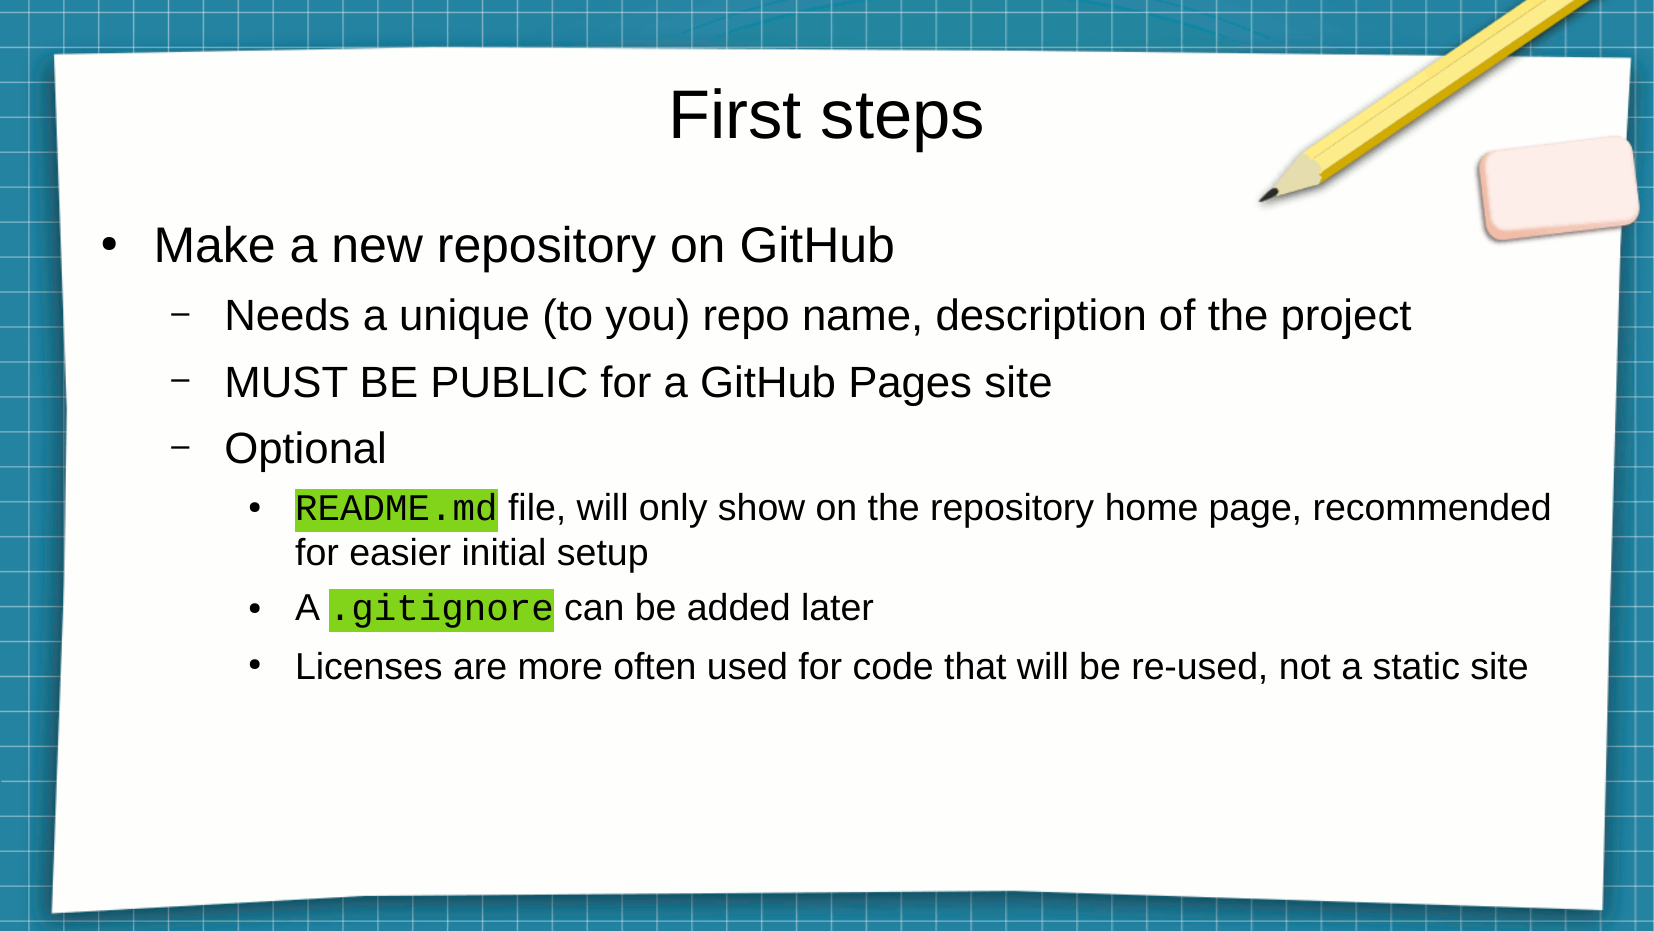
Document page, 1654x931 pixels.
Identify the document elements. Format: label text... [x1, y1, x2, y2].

picture [0, 0, 1654, 931]
title First steps [82, 37, 1571, 193]
list Make a new repository on GitHub Needs a unique (to you) repo name, description of the project MUST BE PUBLIC for a GitHub Pages site Optional README.md file, will only show on the repository home page, recommended for easier initial setup A .gitignore can be added later Licenses are more often used for code that will be re-used, not a static site [82, 217, 1571, 758]
